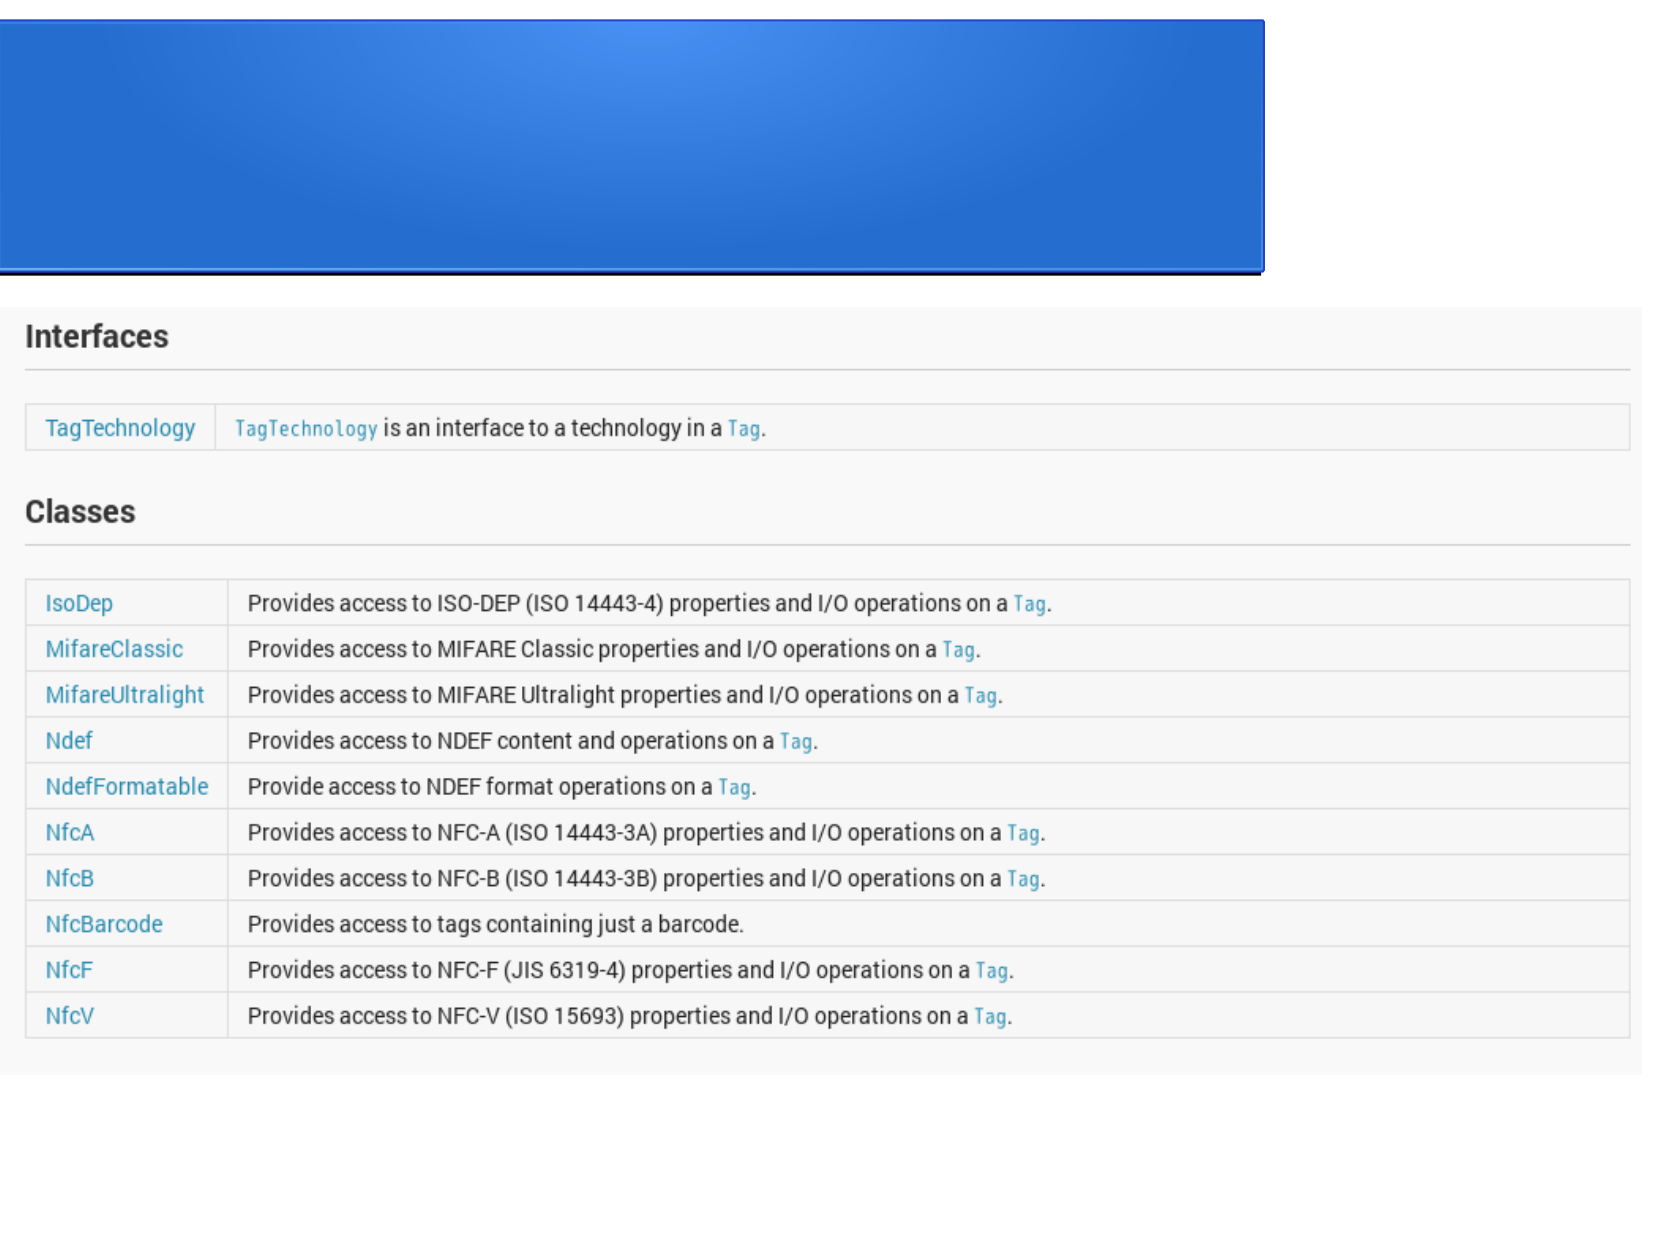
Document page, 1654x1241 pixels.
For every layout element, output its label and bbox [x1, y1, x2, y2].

picture [0, 307, 1642, 1075]
